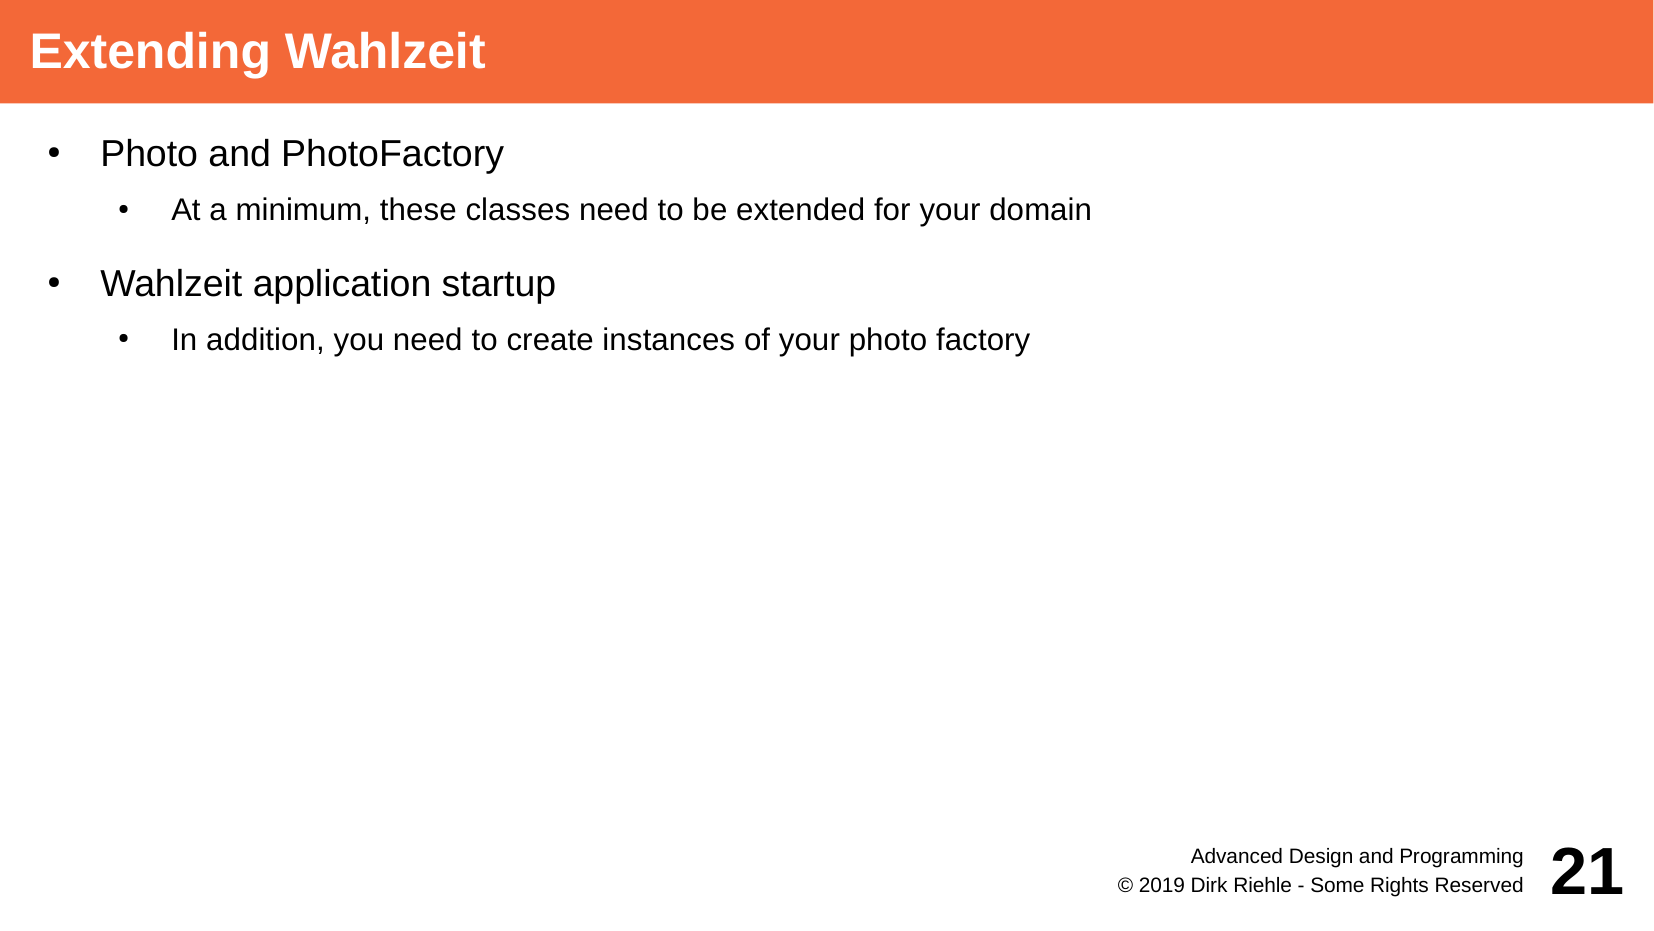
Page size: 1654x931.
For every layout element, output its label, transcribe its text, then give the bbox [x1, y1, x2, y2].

title Extending Wahlzeit [0, 0, 1654, 104]
list Photo and PhotoFactory At a minimum, these classes need to be extended for your domain Wahlzeit application startup In addition, you need to create instances of your photo factory [29, 132, 1625, 813]
